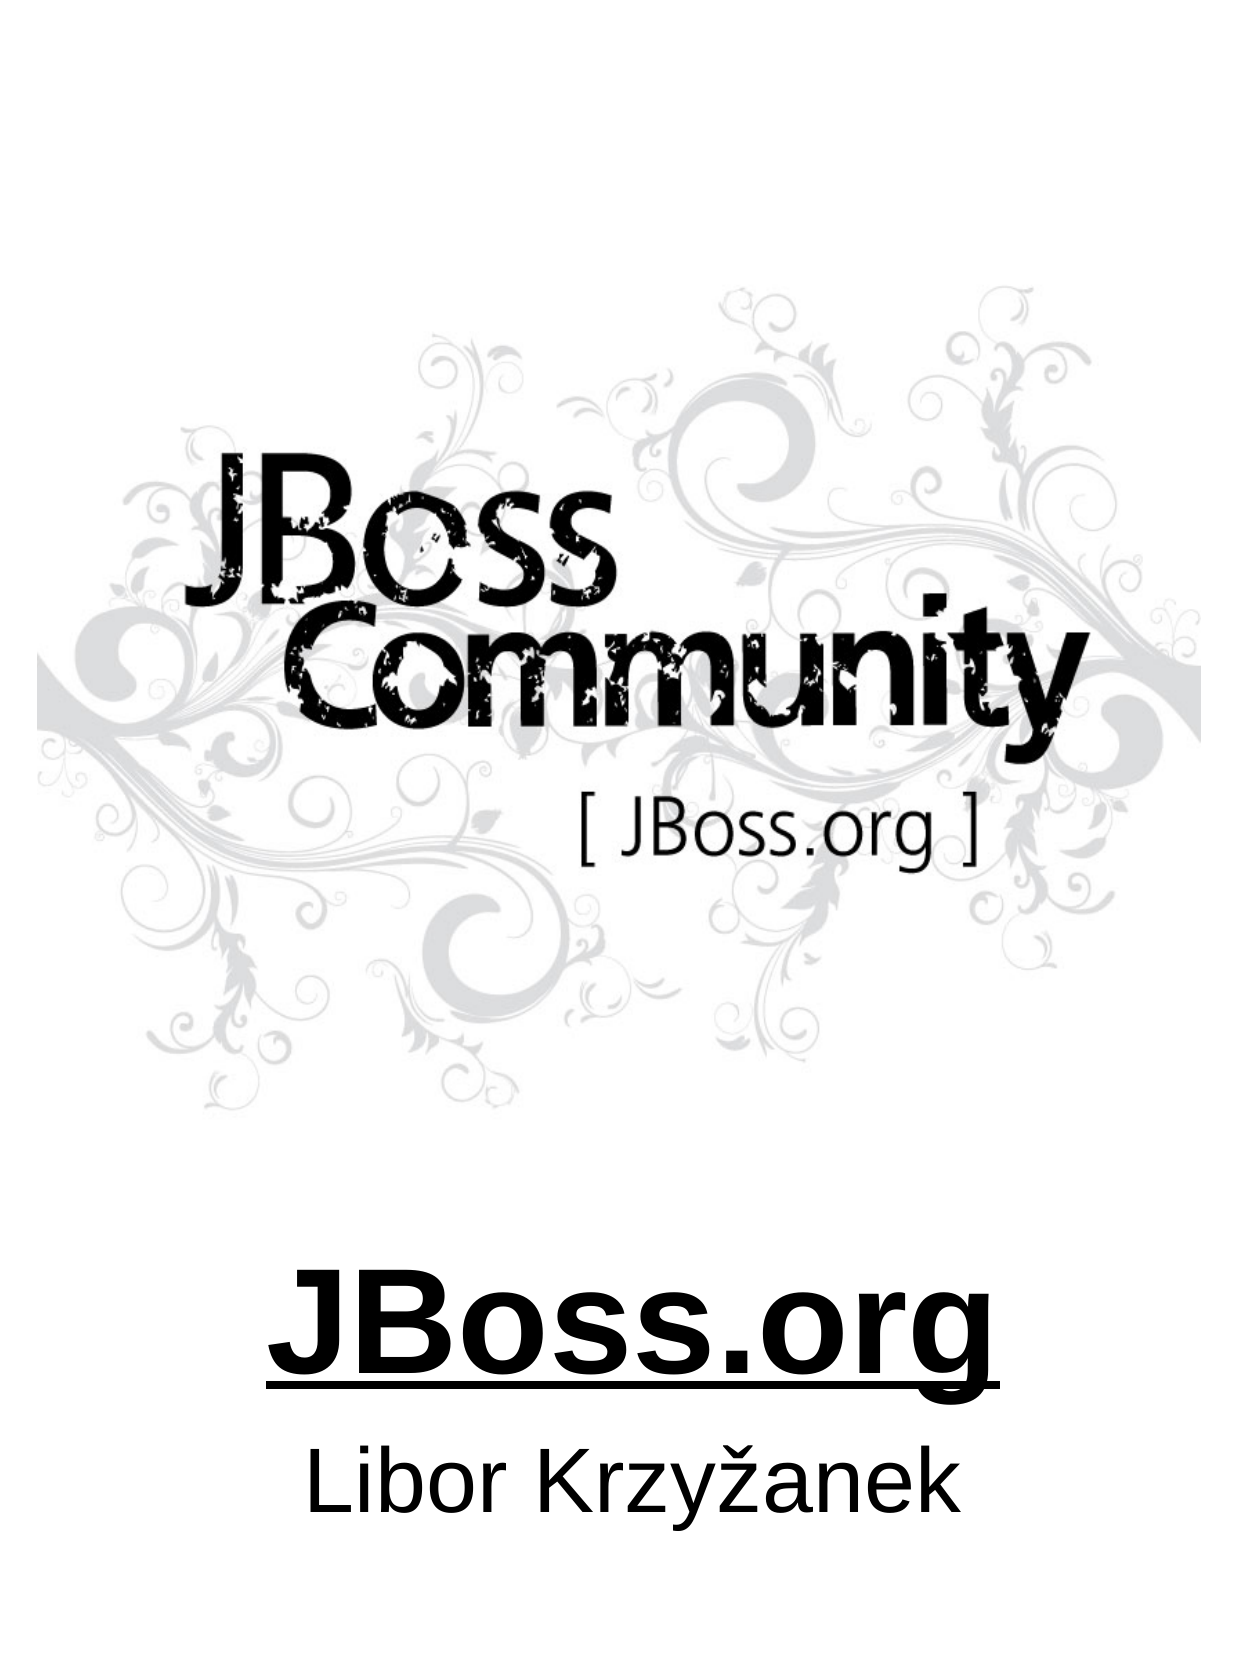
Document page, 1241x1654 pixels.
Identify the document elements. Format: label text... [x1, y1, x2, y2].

title Libor Krzyžanek [75, 1425, 1192, 1538]
picture [37, 262, 1201, 1126]
title JBoss.org [75, 1237, 1192, 1406]
